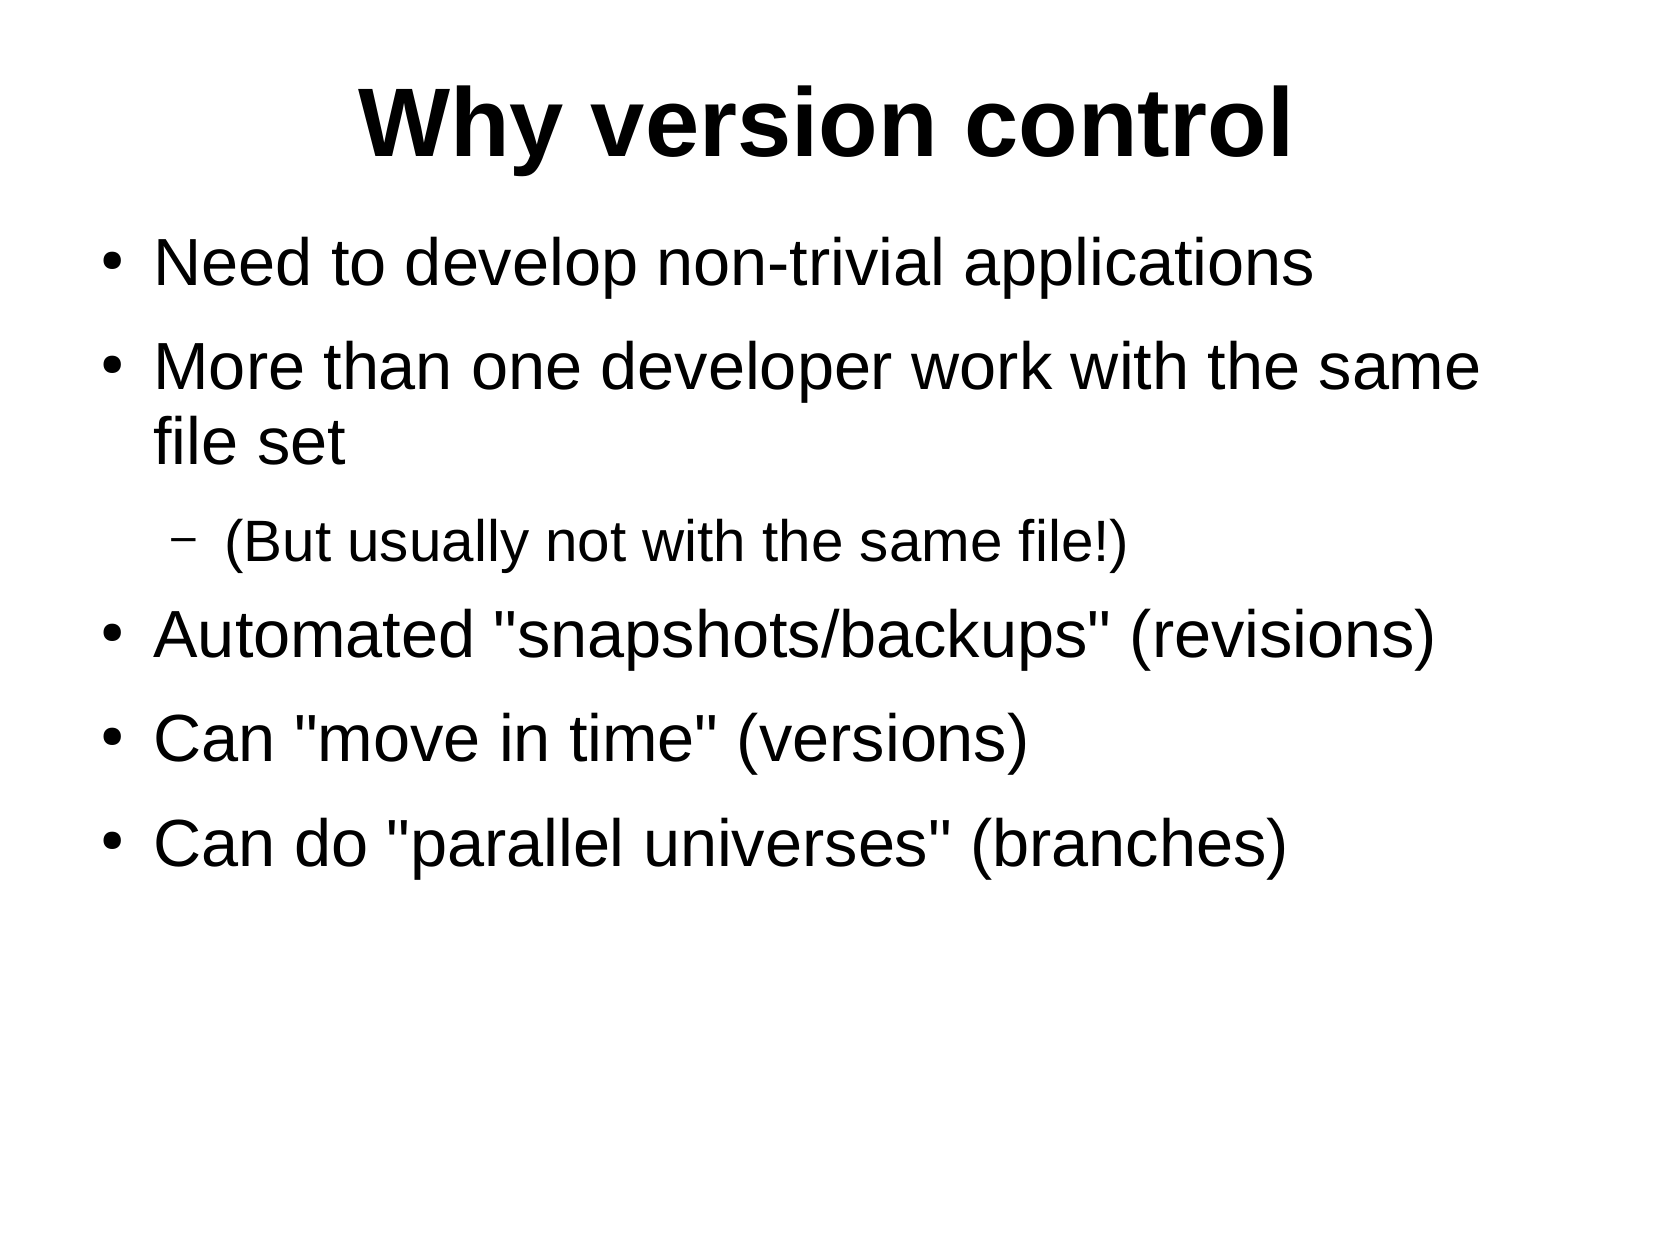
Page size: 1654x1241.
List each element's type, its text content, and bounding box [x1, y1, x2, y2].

title Why version control [82, 49, 1571, 196]
list Need to develop non-trivial applications More than one developer work with the same file set (But usually not with the same file!) Automated "snapshots/backups" (revisions) Can "move in time" (versions) Can do "parallel universes" (branches) [82, 225, 1538, 1186]
